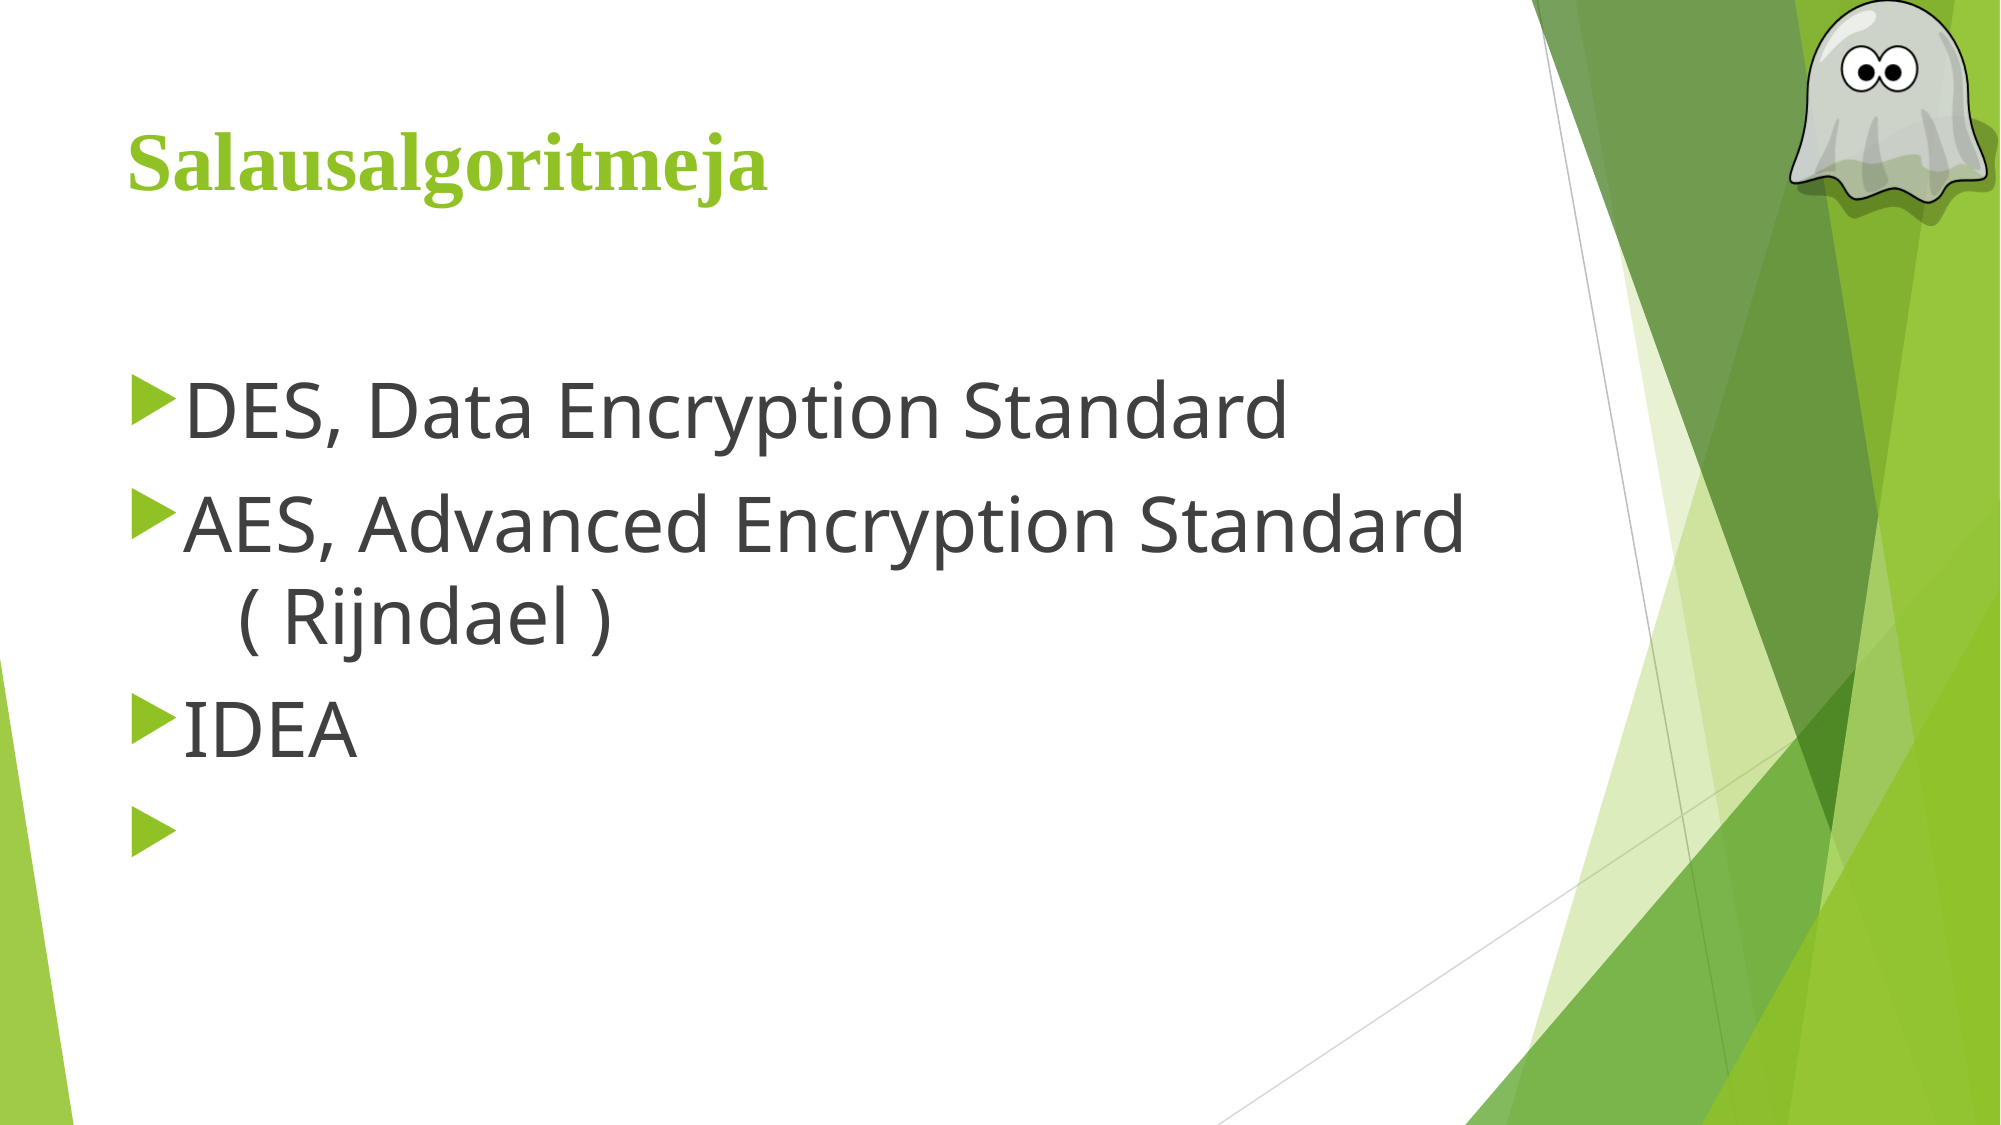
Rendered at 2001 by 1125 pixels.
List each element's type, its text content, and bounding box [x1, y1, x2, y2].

list DES, Data Encryption Standard AES, Advanced Encryption Standard ( Rijndael ) IDEA [111, 354, 1522, 992]
title Salausalgoritmeja [111, 99, 1522, 317]
